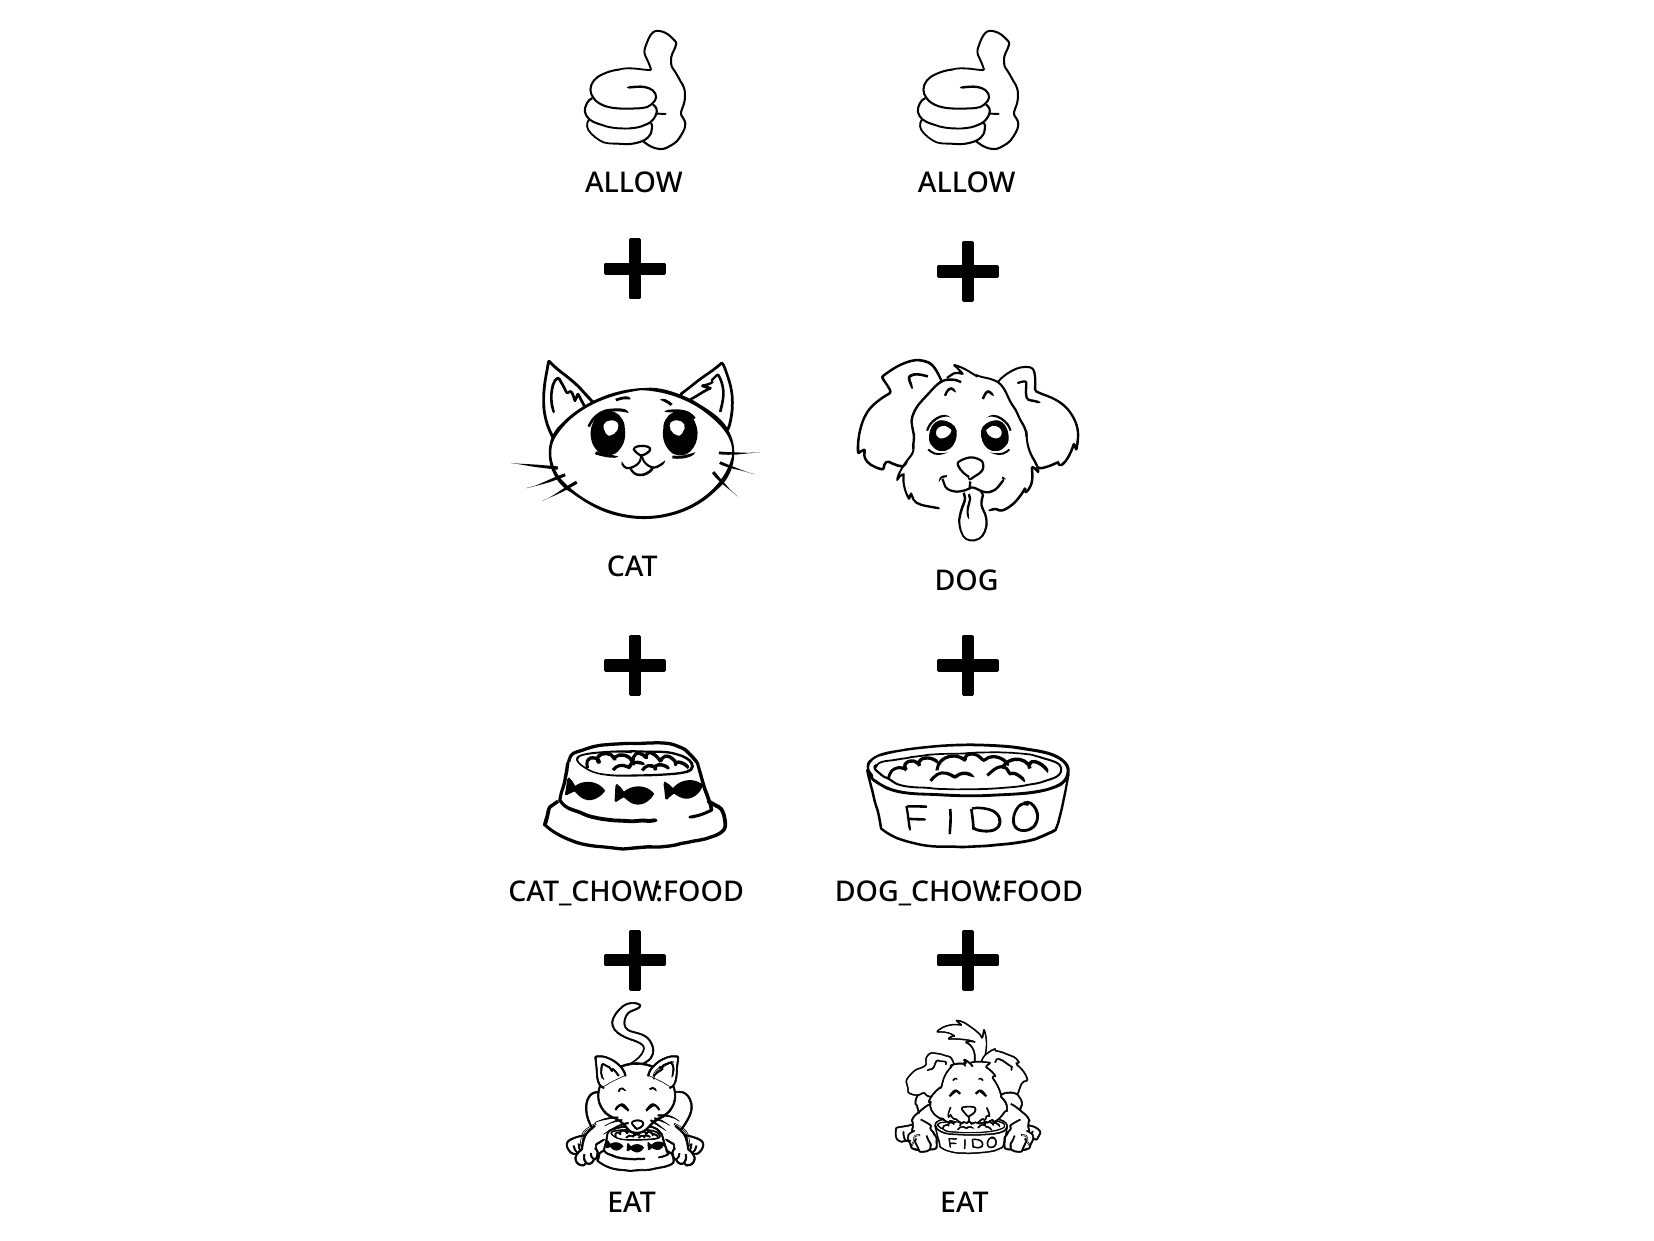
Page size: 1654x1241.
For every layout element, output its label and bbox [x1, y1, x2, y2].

picture [509, 29, 1099, 1213]
